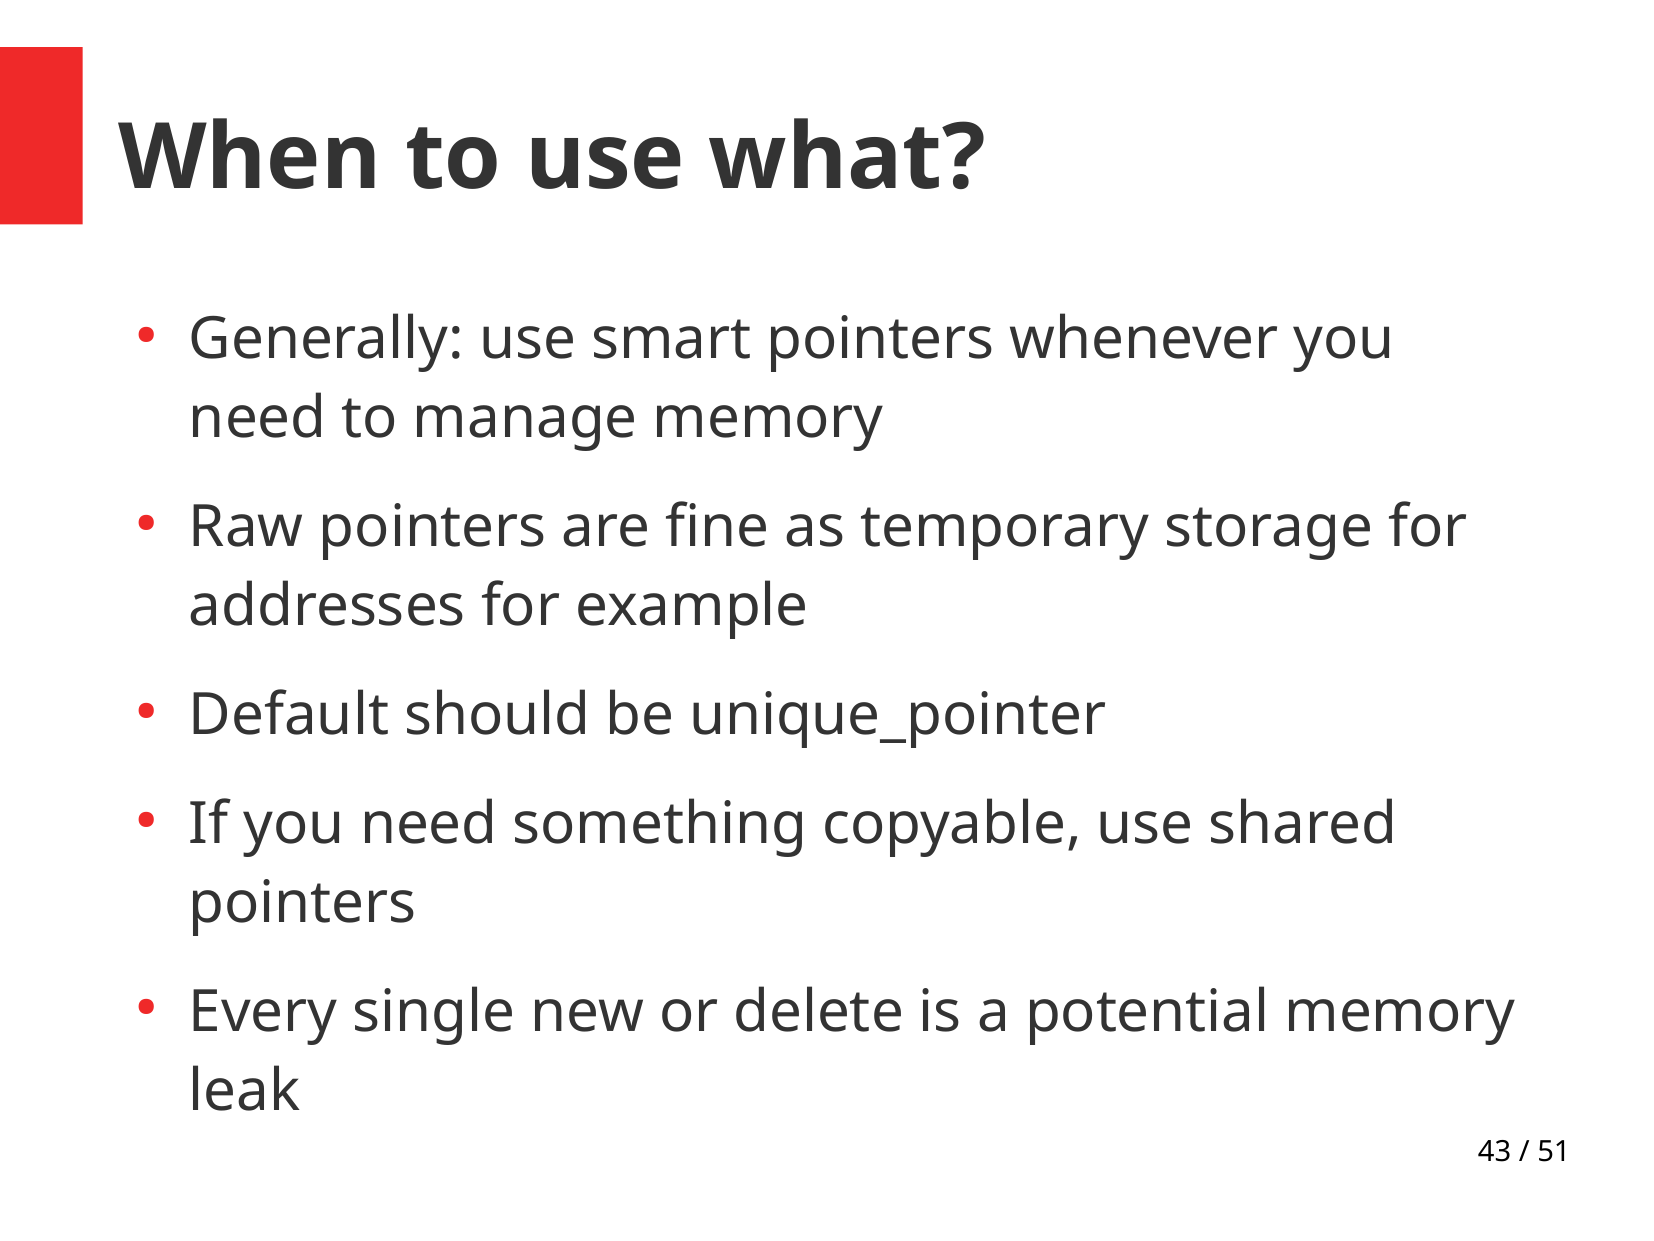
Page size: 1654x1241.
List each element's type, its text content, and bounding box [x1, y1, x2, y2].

list Generally: use smart pointers whenever you need to manage memory Raw pointers are fine as temporary storage for addresses for example Default should be unique_pointer If you need something copyable, use shared pointers Every single new or delete is a potential memory leak [118, 296, 1536, 1016]
title When to use what? [118, 49, 1571, 257]
